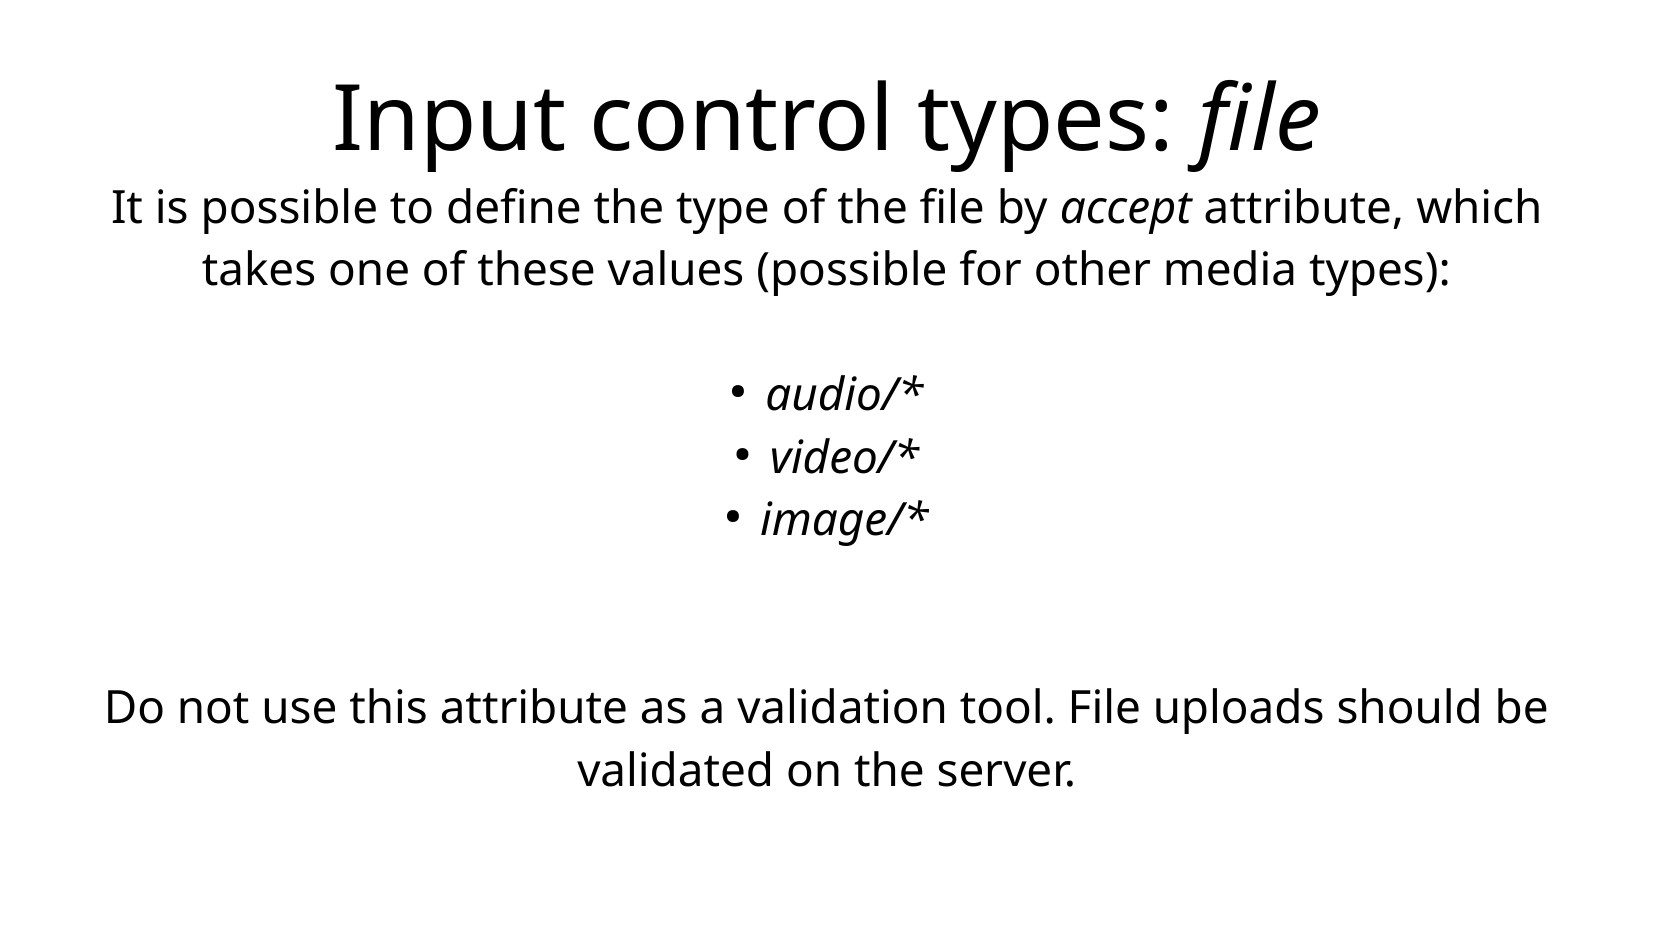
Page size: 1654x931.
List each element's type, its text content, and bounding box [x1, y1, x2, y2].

subtitle It is possible to define the type of the file by accept attribute, which takes one of these values (possible for other media types): audio/* video/* image/* Do not use this attribute as a validation tool. File uploads should be validated on the server. [82, 210, 1571, 764]
title Input control types: file [82, 37, 1571, 193]
